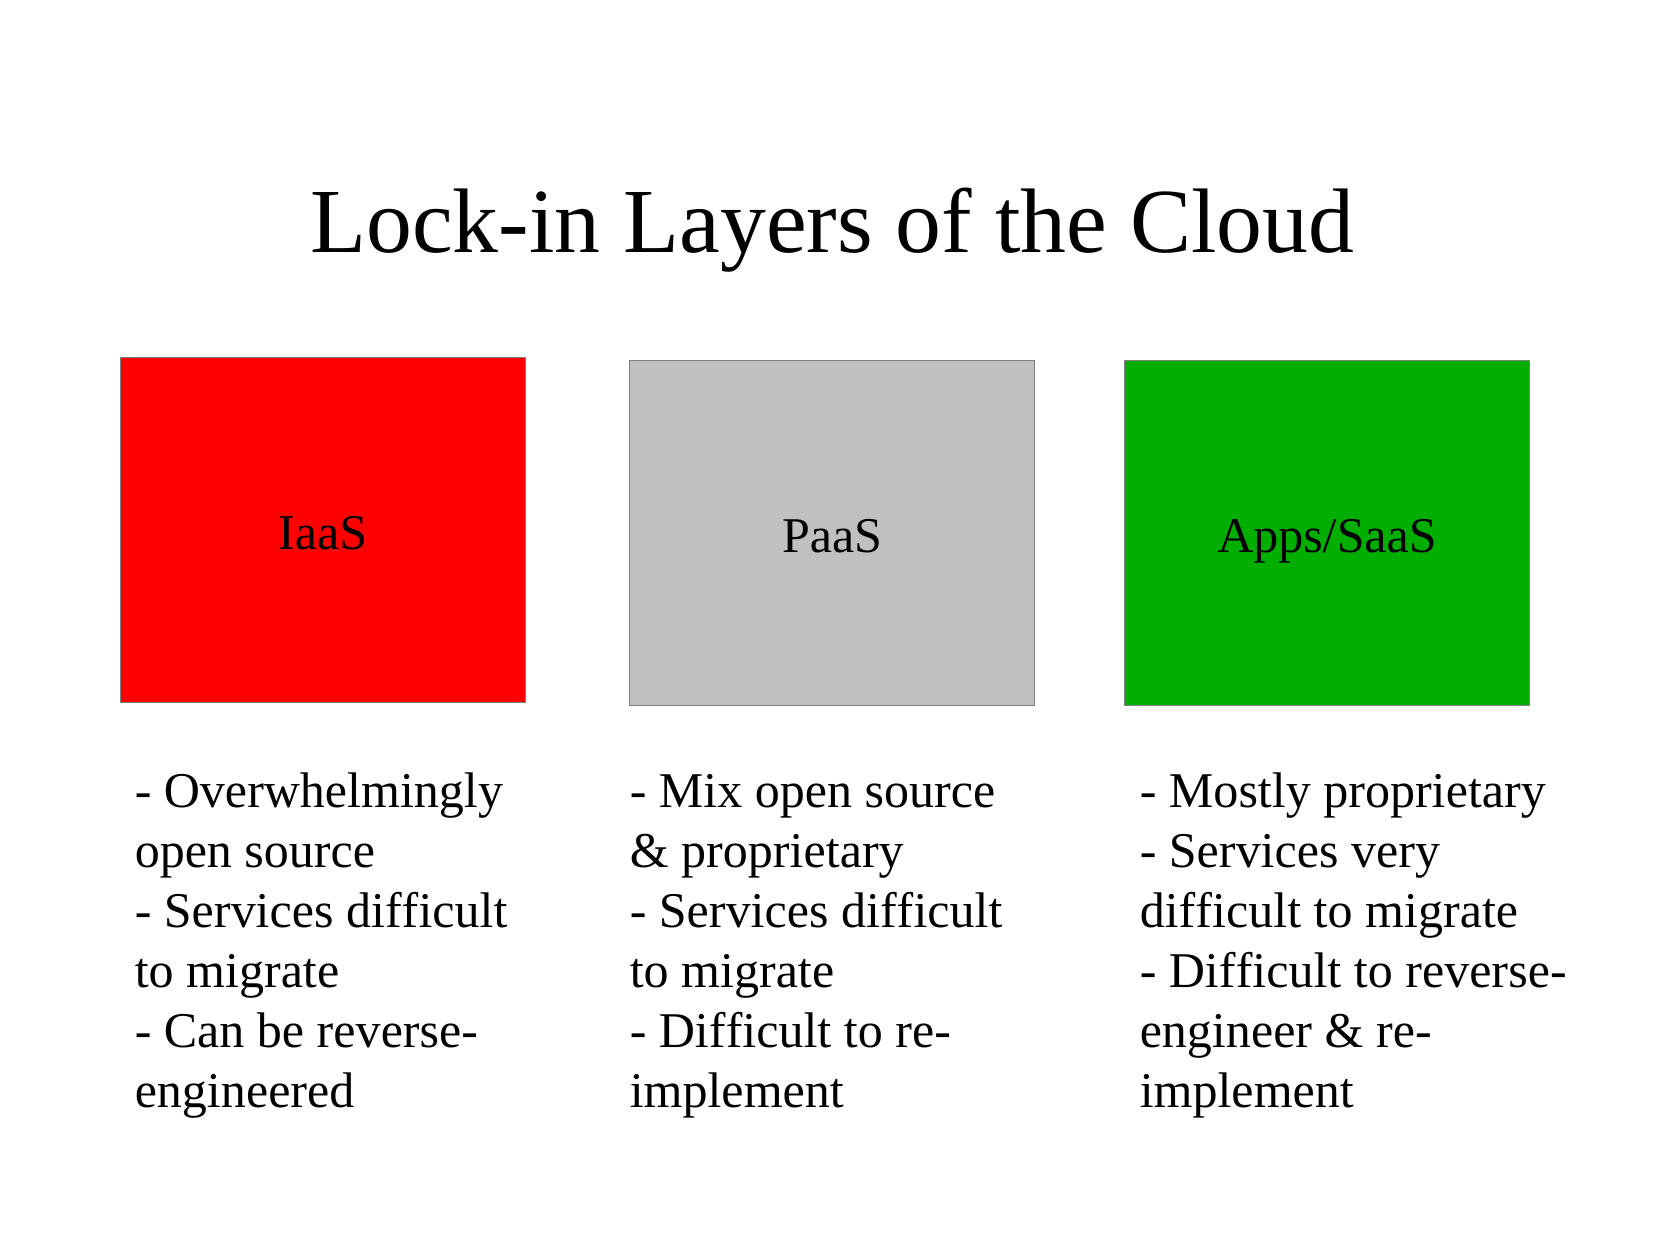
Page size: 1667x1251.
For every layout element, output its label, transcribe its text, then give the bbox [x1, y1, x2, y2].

text_box - Overwhelmingly open source - Services difficult to migrate - Can be reverse-engineered [120, 750, 556, 1125]
text_box IaaS [120, 357, 526, 703]
text_box - Mostly proprietary - Services very difficult to migrate - Difficult to reverse-engineer & re-implement [1125, 750, 1591, 1125]
text_box PaaS [629, 360, 1035, 706]
text_box - Mix open source & proprietary - Services difficult to migrate - Difficult to re-implement [615, 750, 1051, 1125]
title Lock-in Layers of the Cloud [124, 110, 1542, 320]
text_box Apps/SaaS [1124, 360, 1530, 706]
